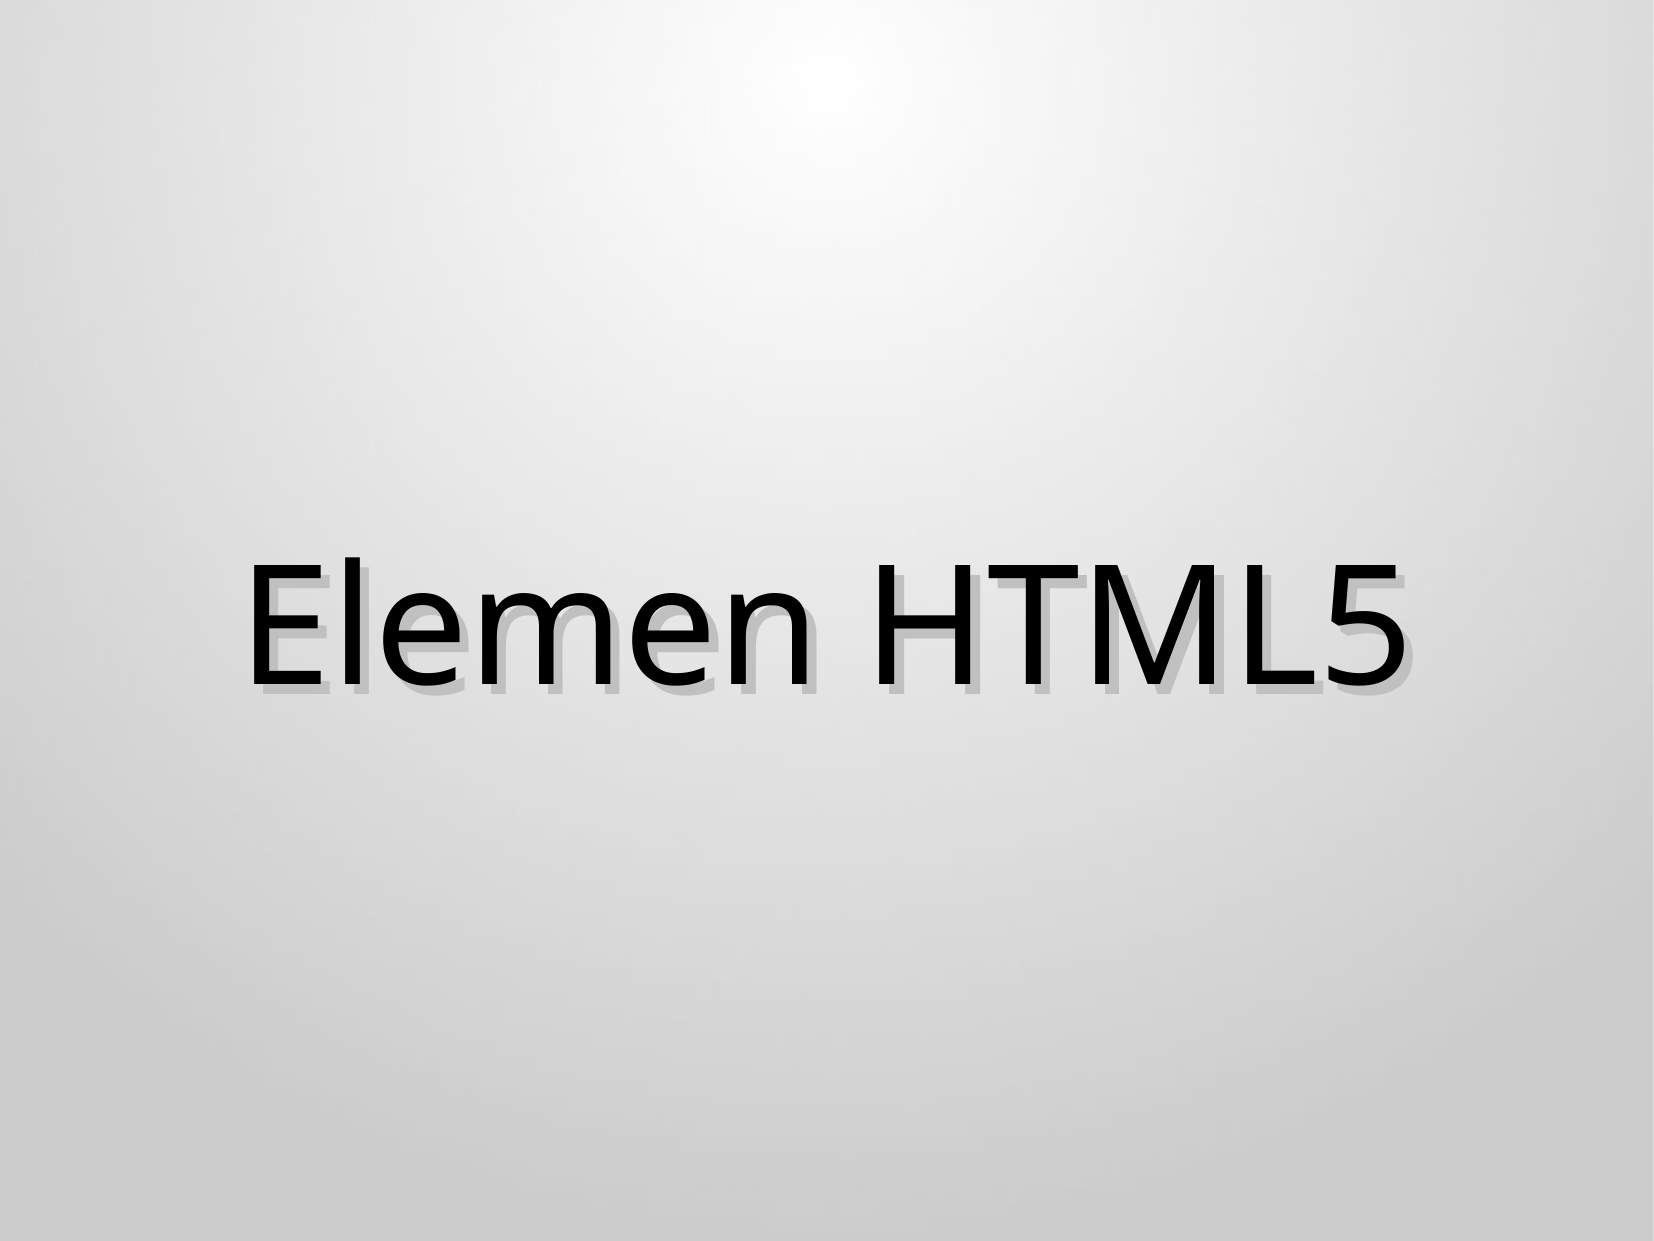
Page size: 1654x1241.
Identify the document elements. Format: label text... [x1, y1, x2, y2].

picture [0, 0, 1654, 1241]
title Elemen HTML5 [82, 519, 1571, 721]
